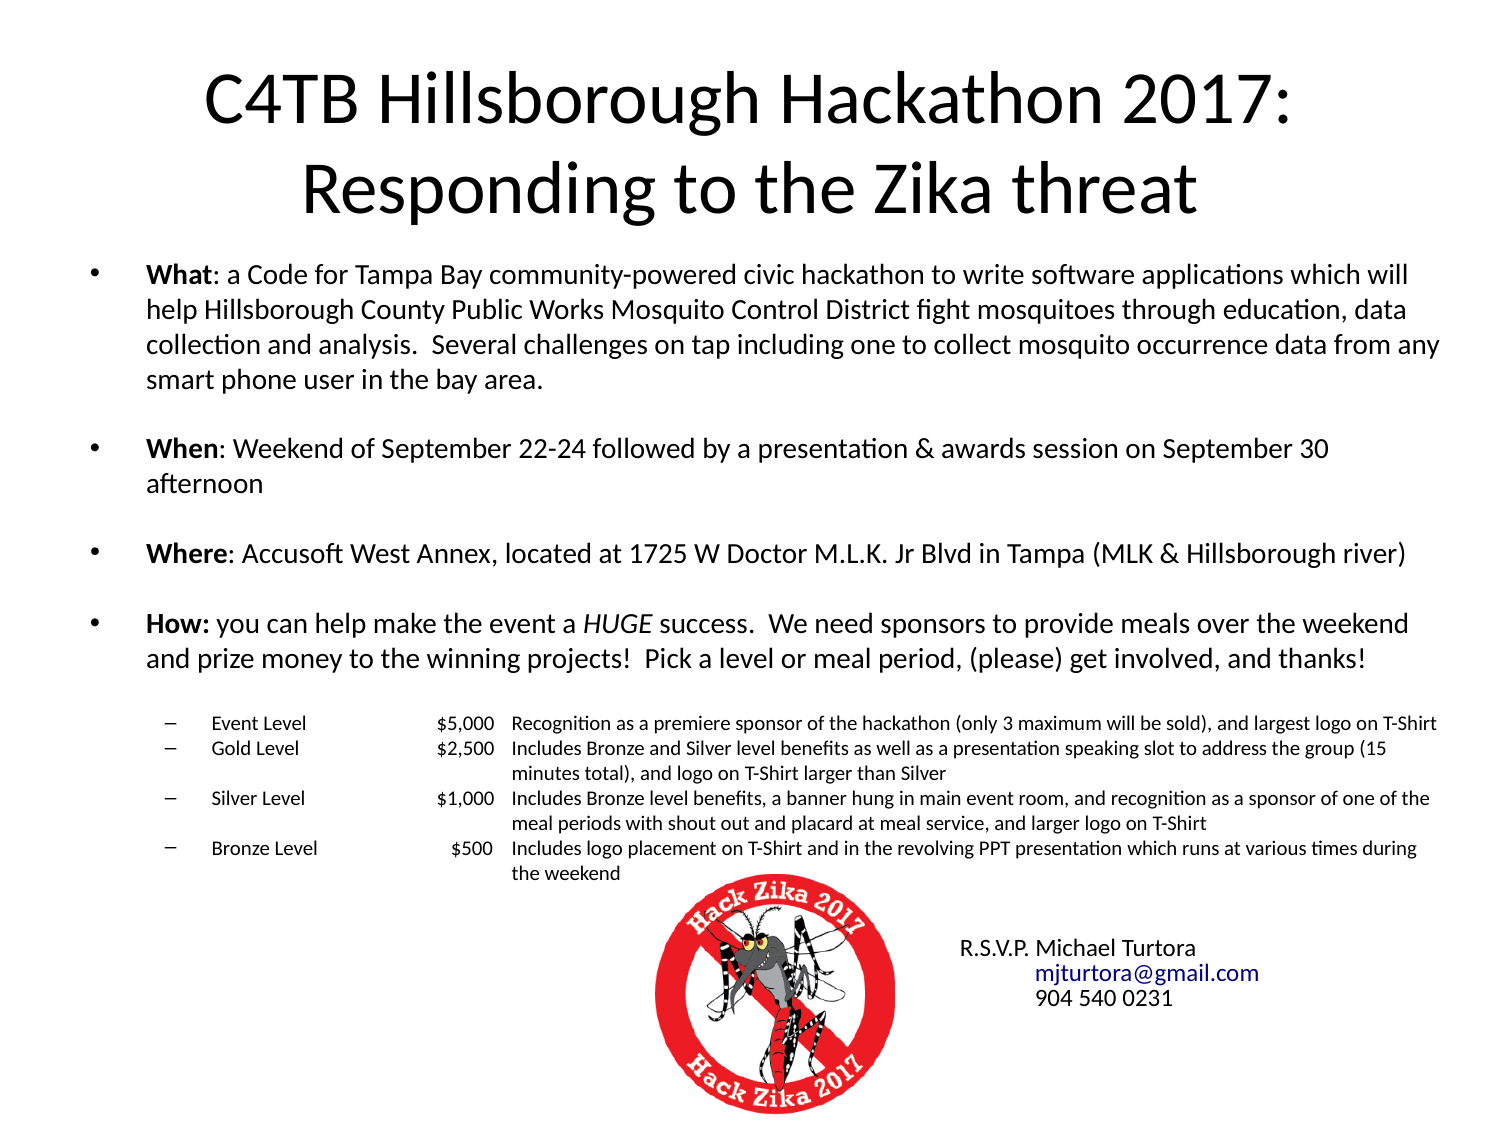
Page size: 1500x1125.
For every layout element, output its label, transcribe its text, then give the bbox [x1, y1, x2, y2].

picture [655, 874, 895, 1115]
text_box What: a Code for Tampa Bay community-powered civic hackathon to write software applications which will help Hillsborough County Public Works Mosquito Control District fight mosquitoes through education, data collection and analysis. Several challenges on tap including one to collect mosquito occurrence data from any smart phone user in the bay area. When: Weekend of September 22-24 followed by a presentation & awards session on September 30 afternoon Where: Accusoft West Annex, located at 1725 W Doctor M.L.K. Jr Blvd in Tampa (MLK & Hillsborough river) How: you can help make the event a HUGE success. We need sponsors to provide meals over the weekend and prize money to the winning projects! Pick a level or meal period, (please) get involved, and thanks! Event Level $5,000 Recognition as a premiere sponsor of the hackathon (only 3 maximum will be sold), and largest logo on T-Shirt Gold Level $2,500 Includes Bronze and Silver level benefits as well as a presentation speaking slot to address the group (15 minutes total), and logo on T-Shirt larger than Silver Silver Level $1,000 Includes Bronze level benefits, a banner hung in main event room, and recognition as a sponsor of one of the meal periods with shout out and placard at meal service, and larger logo on T-Shirt Bronze Level $500 Includes logo placement on T-Shirt and in the revolving PPT presentation which runs at various times during the weekend [74, 247, 1457, 844]
text_box C4TB Hillsborough Hackathon 2017: Responding to the Zika threat [75, 45, 1425, 233]
text_box R.S.V.P. Michael Turtora mjturtora@gmail.com 904 540 0231 [945, 930, 1321, 1037]
